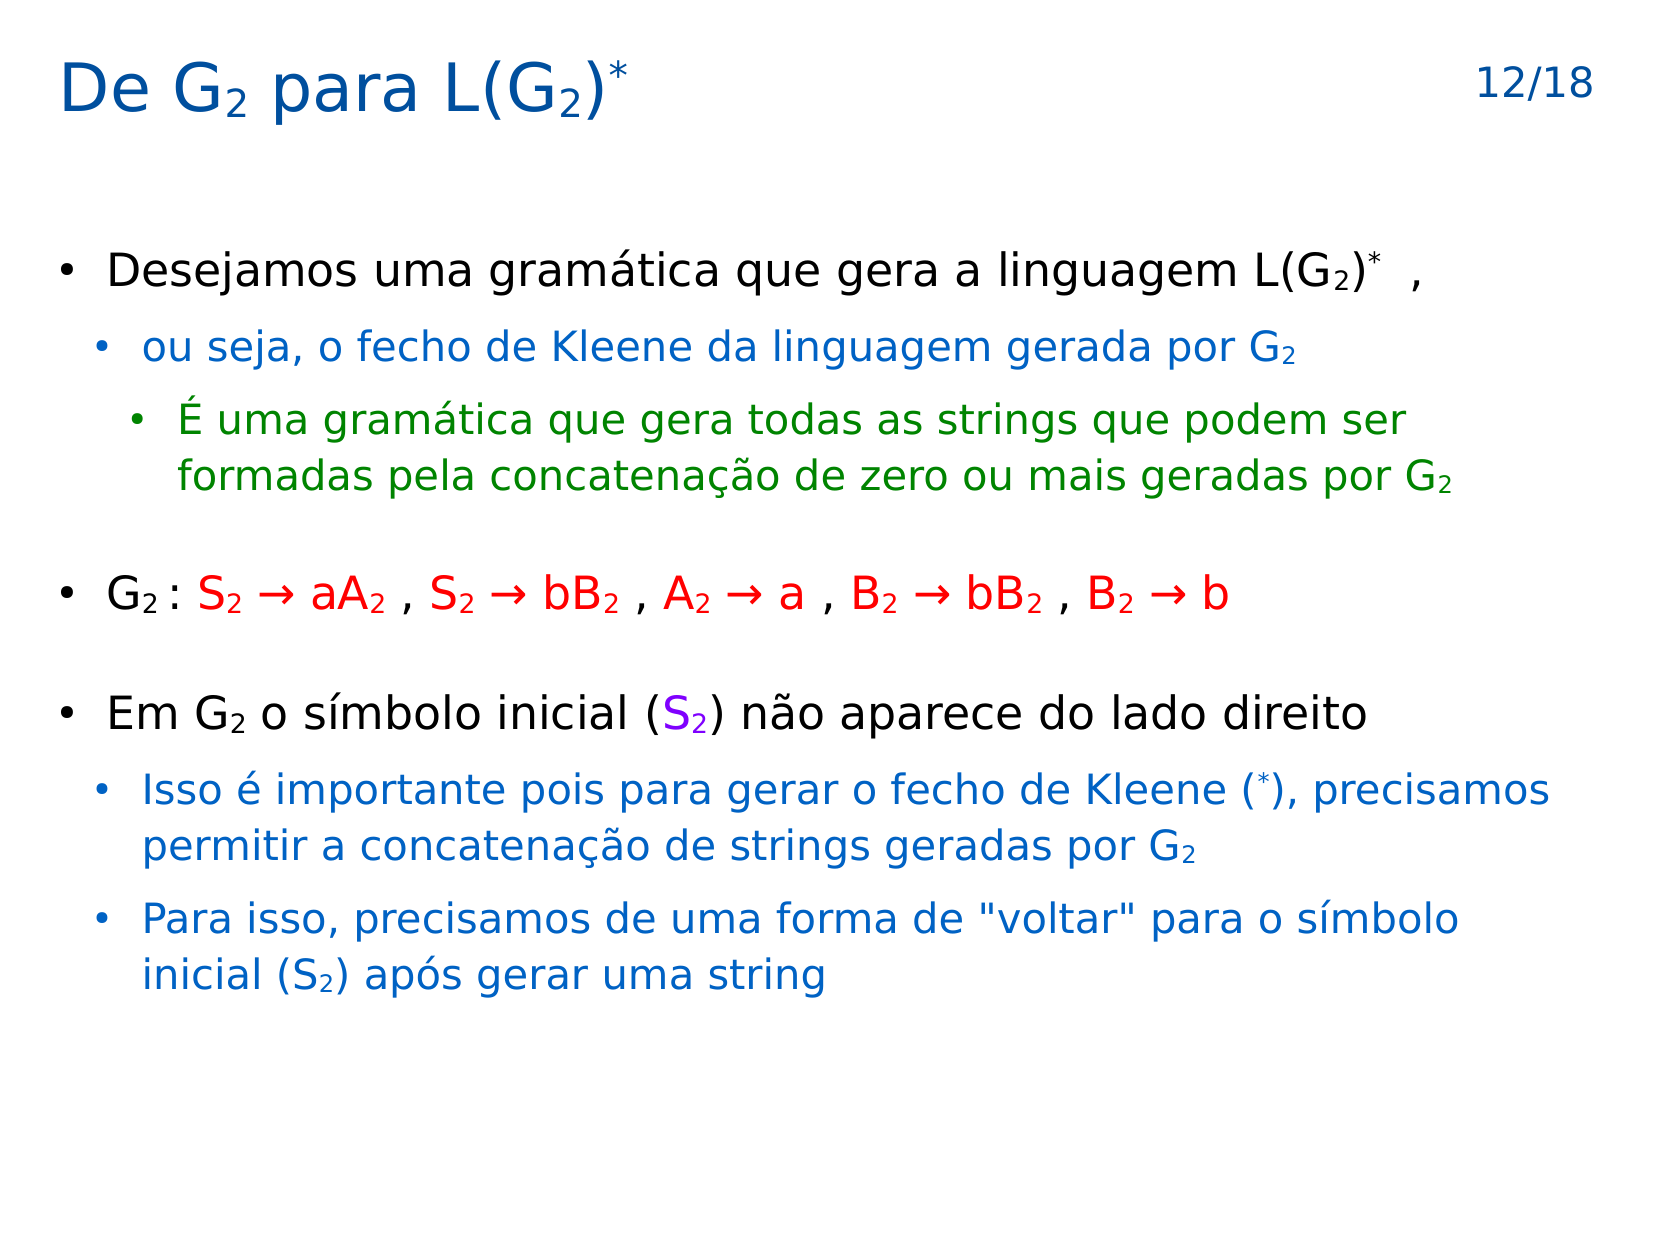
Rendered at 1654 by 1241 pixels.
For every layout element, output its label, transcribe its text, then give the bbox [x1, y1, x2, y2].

list Desejamos uma gramática que gera a linguagem L(G2)* , ou seja, o fecho de Kleene da linguagem gerada por G2 É uma gramática que gera todas as strings que podem ser formadas pela concatenação de zero ou mais geradas por G2 G2 : S2 → aA2 , S2 → bB2 , A2 → a , B2 → bB2 , B2 → b Em G2 o símbolo inicial (S2) não aparece do lado direito Isso é importante pois para gerar o fecho de Kleene (*), precisamos permitir a concatenação de strings geradas por G2 Para isso, precisamos de uma forma de "voltar" para o símbolo inicial (S2) após gerar uma string [59, 236, 1595, 1182]
title De G2 para L(G2)* [59, 29, 1625, 148]
